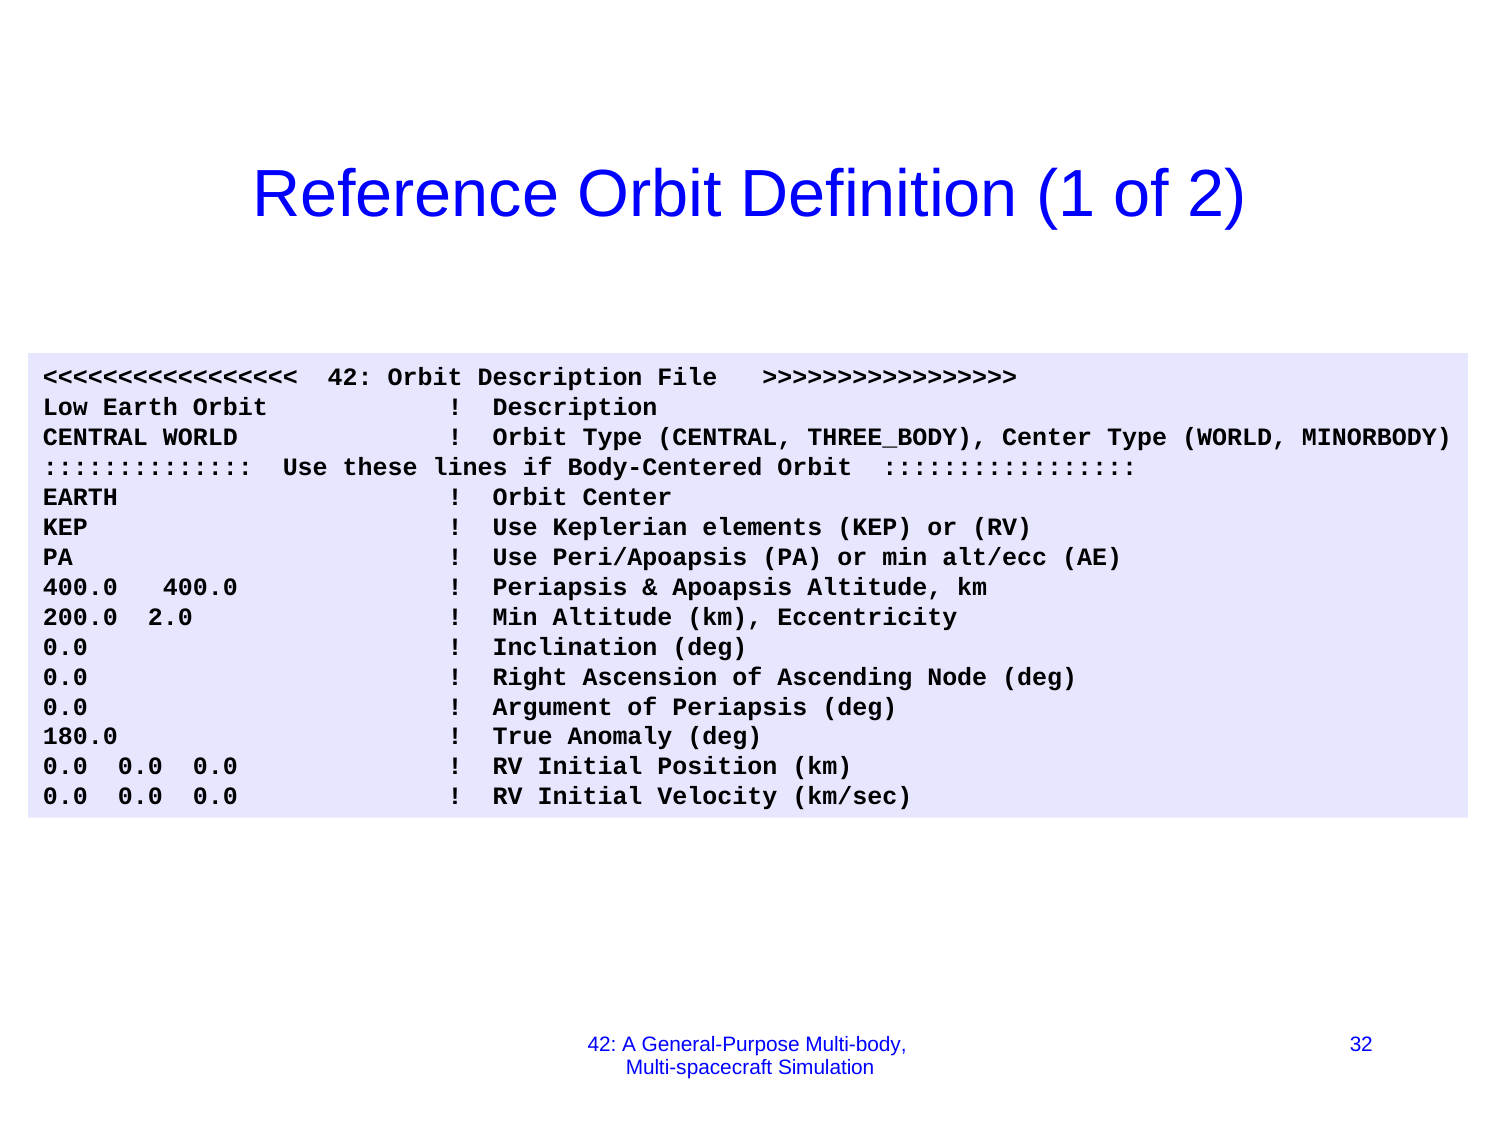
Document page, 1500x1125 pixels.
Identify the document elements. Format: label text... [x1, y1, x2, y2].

title Reference Orbit Definition (1 of 2) [112, 99, 1388, 288]
text_box <<<<<<<<<<<<<<<<< 42: Orbit Description File >>>>>>>>>>>>>>>>> Low Earth Orbit ! Description CENTRAL WORLD ! Orbit Type (CENTRAL, THREE_BODY), Center Type (WORLD, MINORBODY) :::::::::::::: Use these lines if Body-Centered Orbit ::::::::::::::::: EARTH ! Orbit Center KEP ! Use Keplerian elements (KEP) or (RV) PA ! Use Peri/Apoapsis (PA) or min alt/ecc (AE) 400.0 400.0 ! Periapsis & Apoapsis Altitude, km 200.0 2.0 ! Min Altitude (km), Eccentricity 0.0 ! Inclination (deg) 0.0 ! Right Ascension of Ascending Node (deg) 0.0 ! Argument of Periapsis (deg) 180.0 ! True Anomaly (deg) 0.0 0.0 0.0 ! RV Initial Position (km) 0.0 0.0 0.0 ! RV Initial Velocity (km/sec) [28, 353, 1468, 818]
